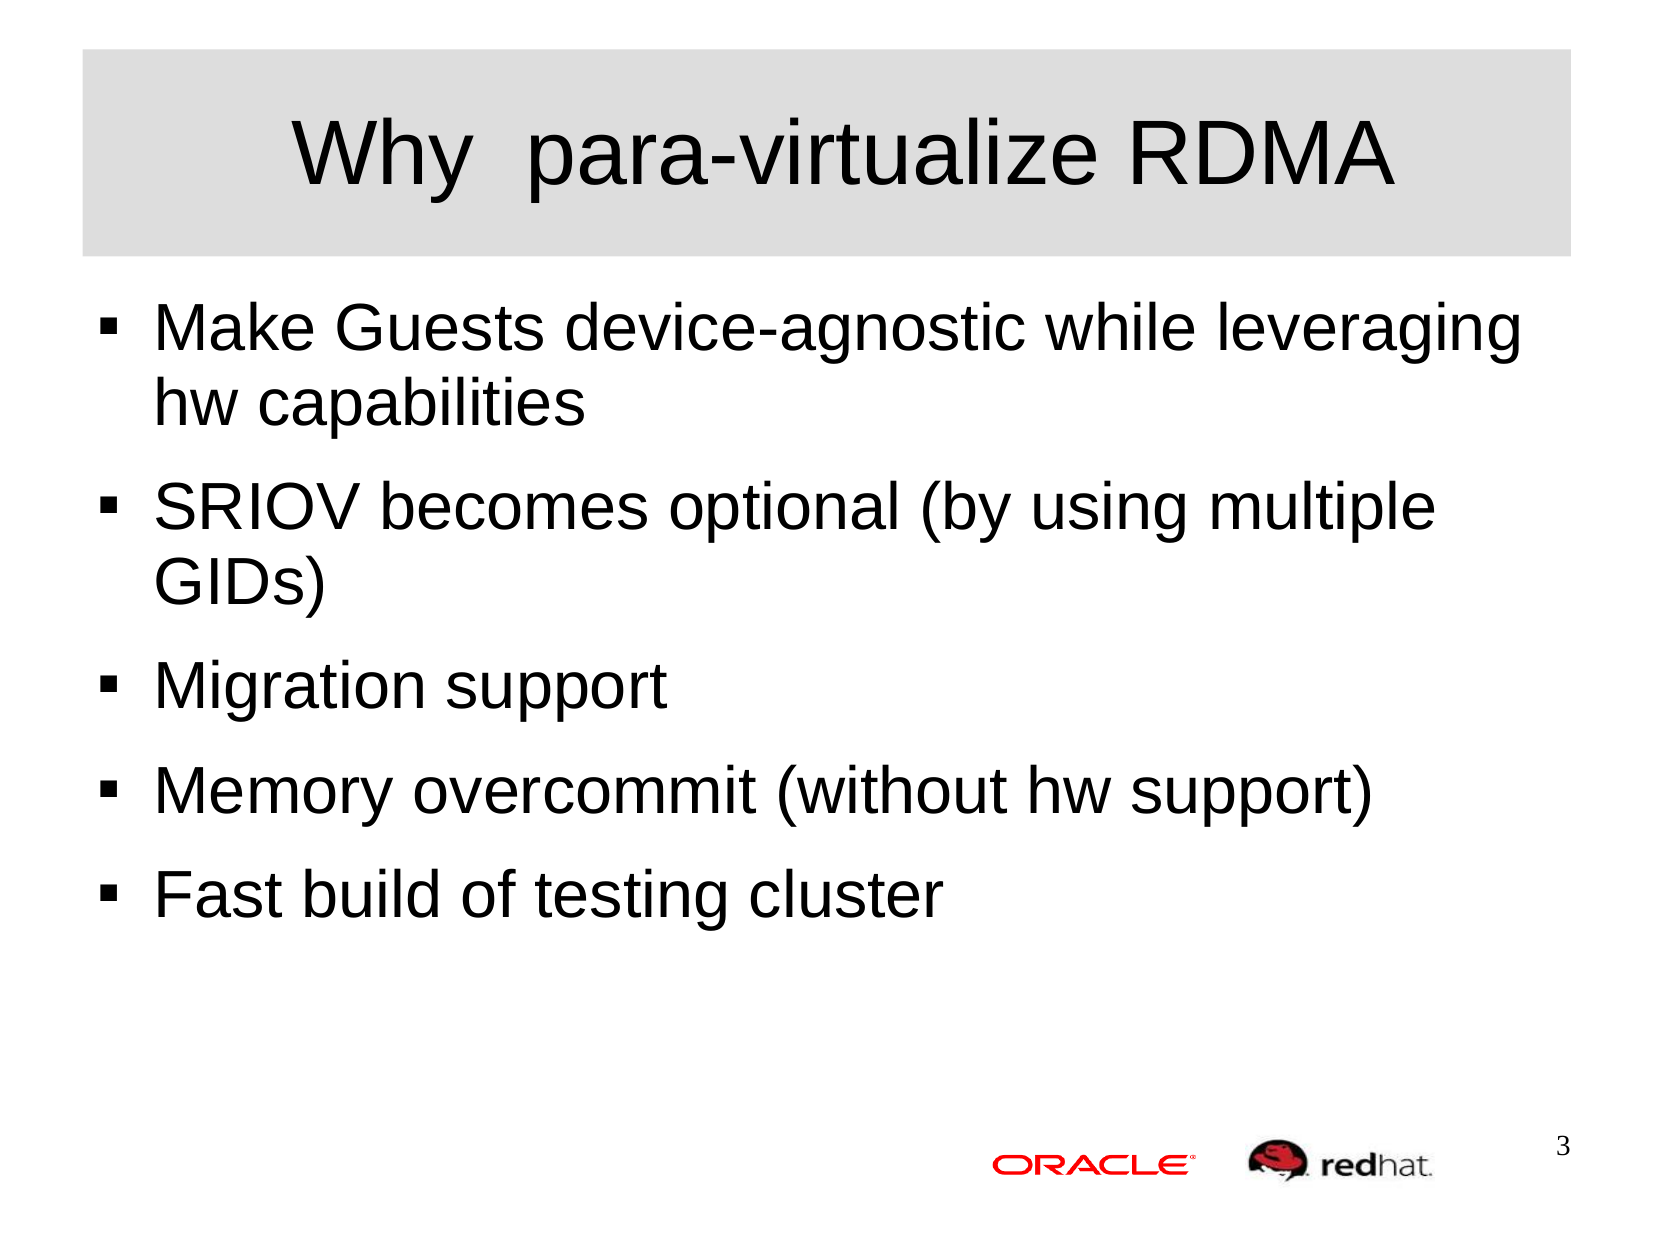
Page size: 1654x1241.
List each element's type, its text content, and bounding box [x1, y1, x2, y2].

picture [975, 1117, 1213, 1212]
list Make Guests device-agnostic while leveraging hw capabilities SRIOV becomes optional (by using multiple GIDs) Migration support Memory overcommit (without hw support) Fast build of testing cluster [82, 290, 1571, 1010]
picture [1245, 1090, 1435, 1241]
title Why para-virtualize RDMA [82, 49, 1571, 257]
